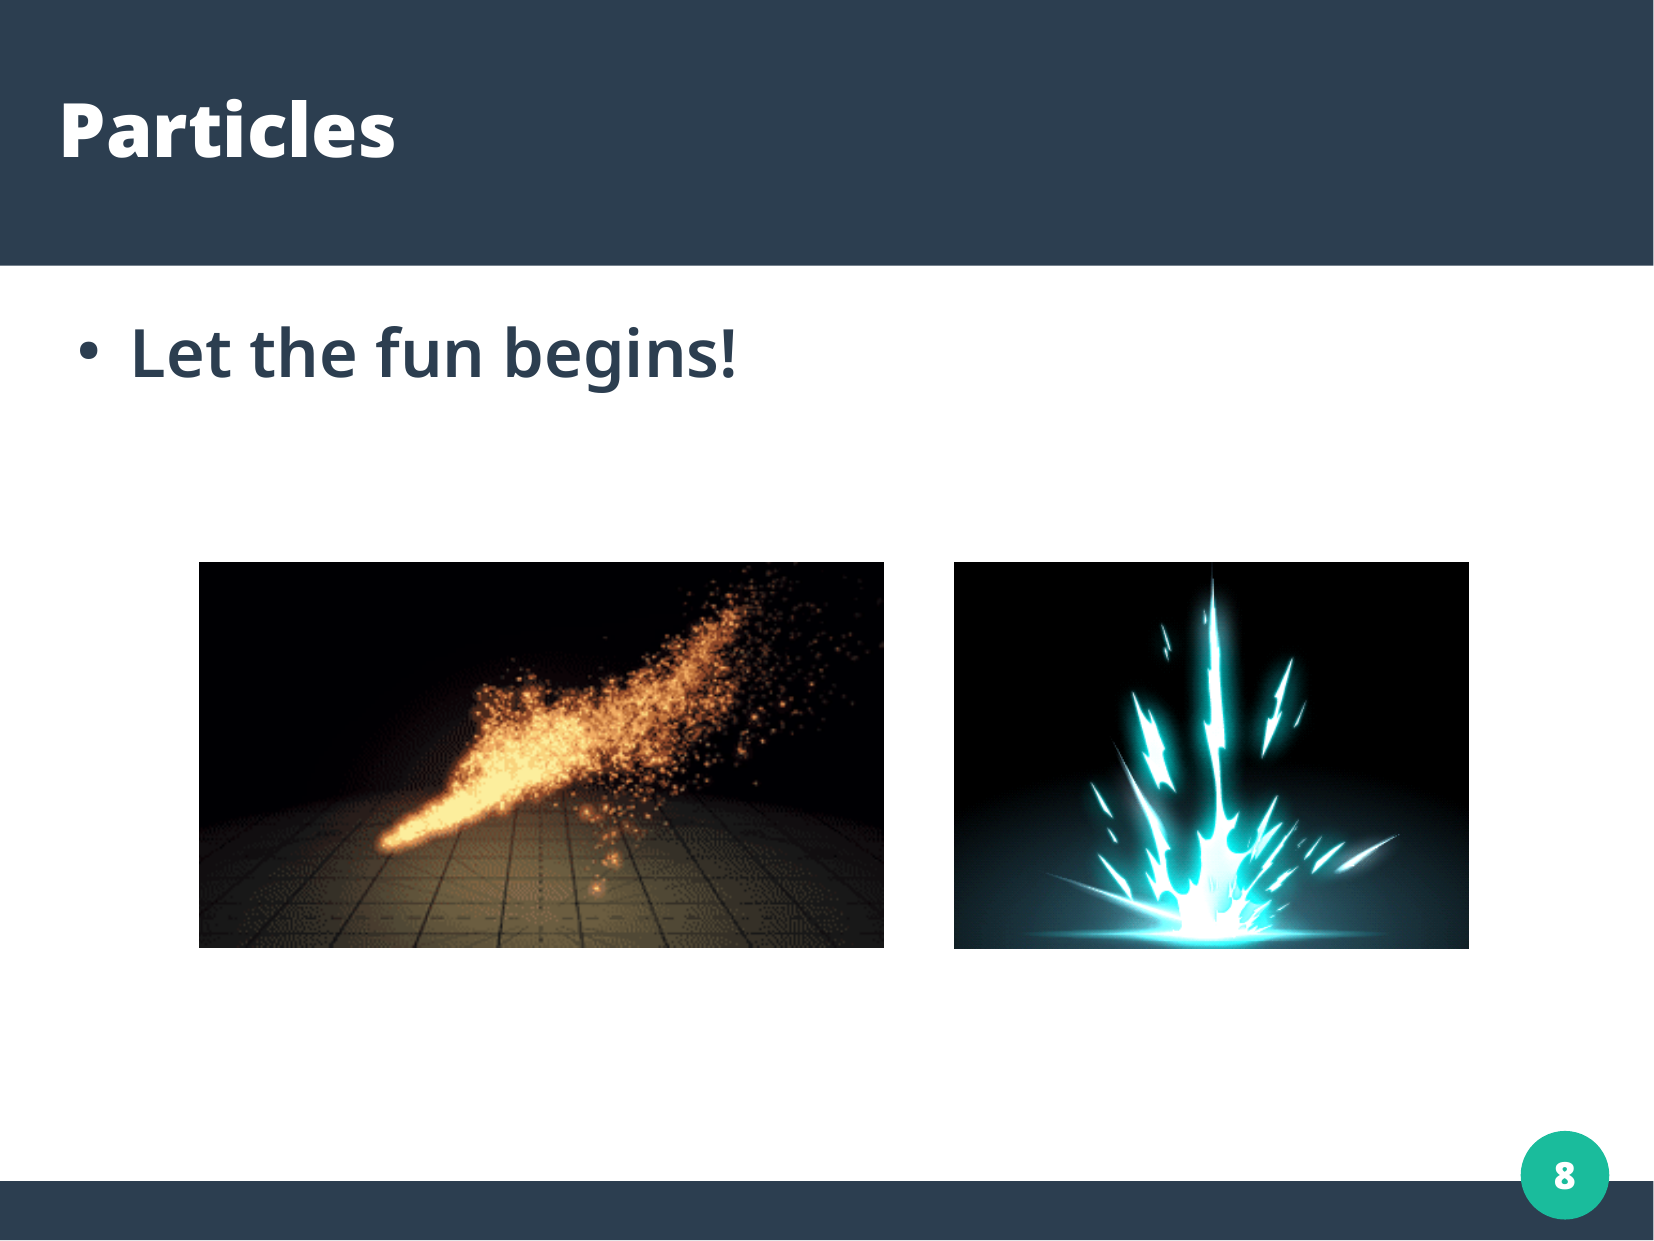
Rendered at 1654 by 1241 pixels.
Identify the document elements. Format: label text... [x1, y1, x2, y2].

title Particles [59, 49, 1595, 207]
list Let the fun begins! [59, 306, 1565, 1105]
picture [954, 562, 1469, 949]
picture [199, 562, 884, 948]
